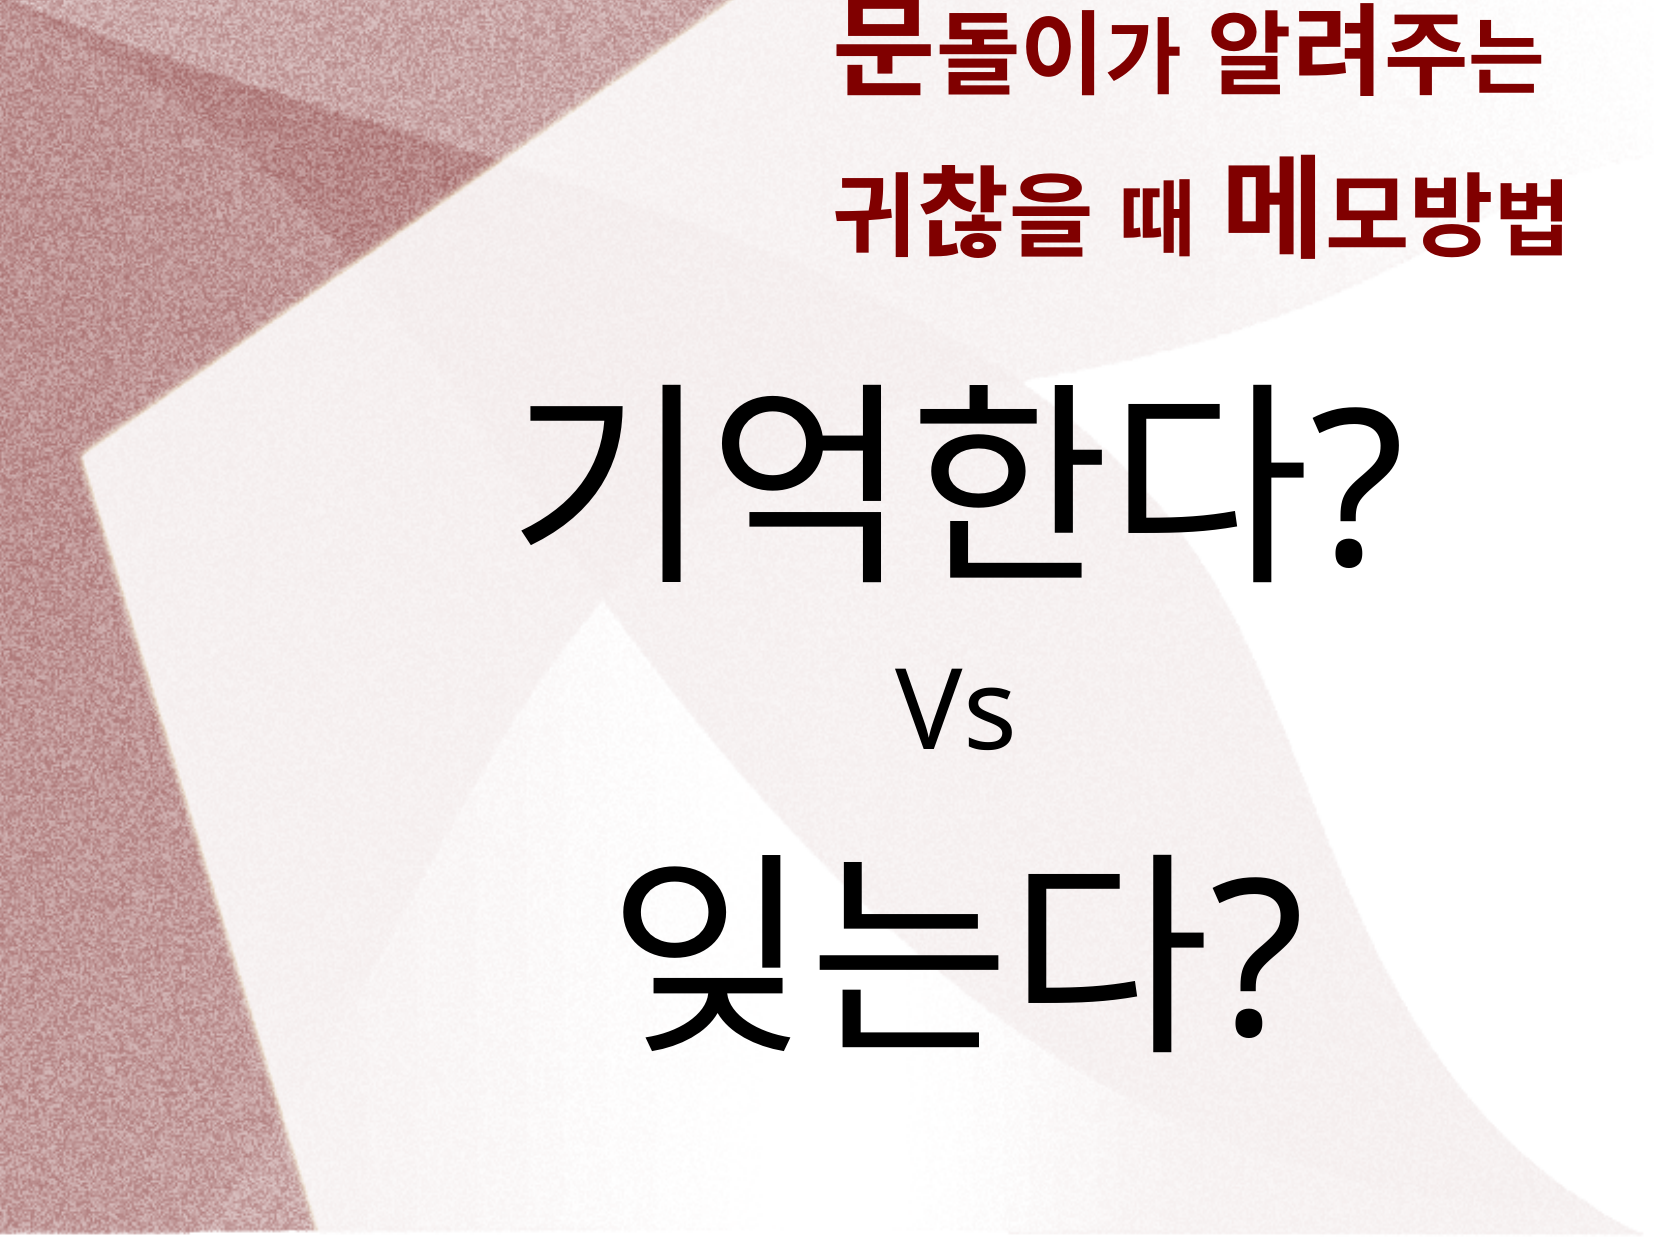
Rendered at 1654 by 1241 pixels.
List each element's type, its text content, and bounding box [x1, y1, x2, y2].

title 문돌이가 알려주는 귀찮을 때 메모방법 [82, 25, 1571, 334]
picture [863, 9, 904, 24]
picture [0, 0, 1654, 1241]
subtitle 기억한다? Vs 잊는다? [318, 237, 1595, 1176]
